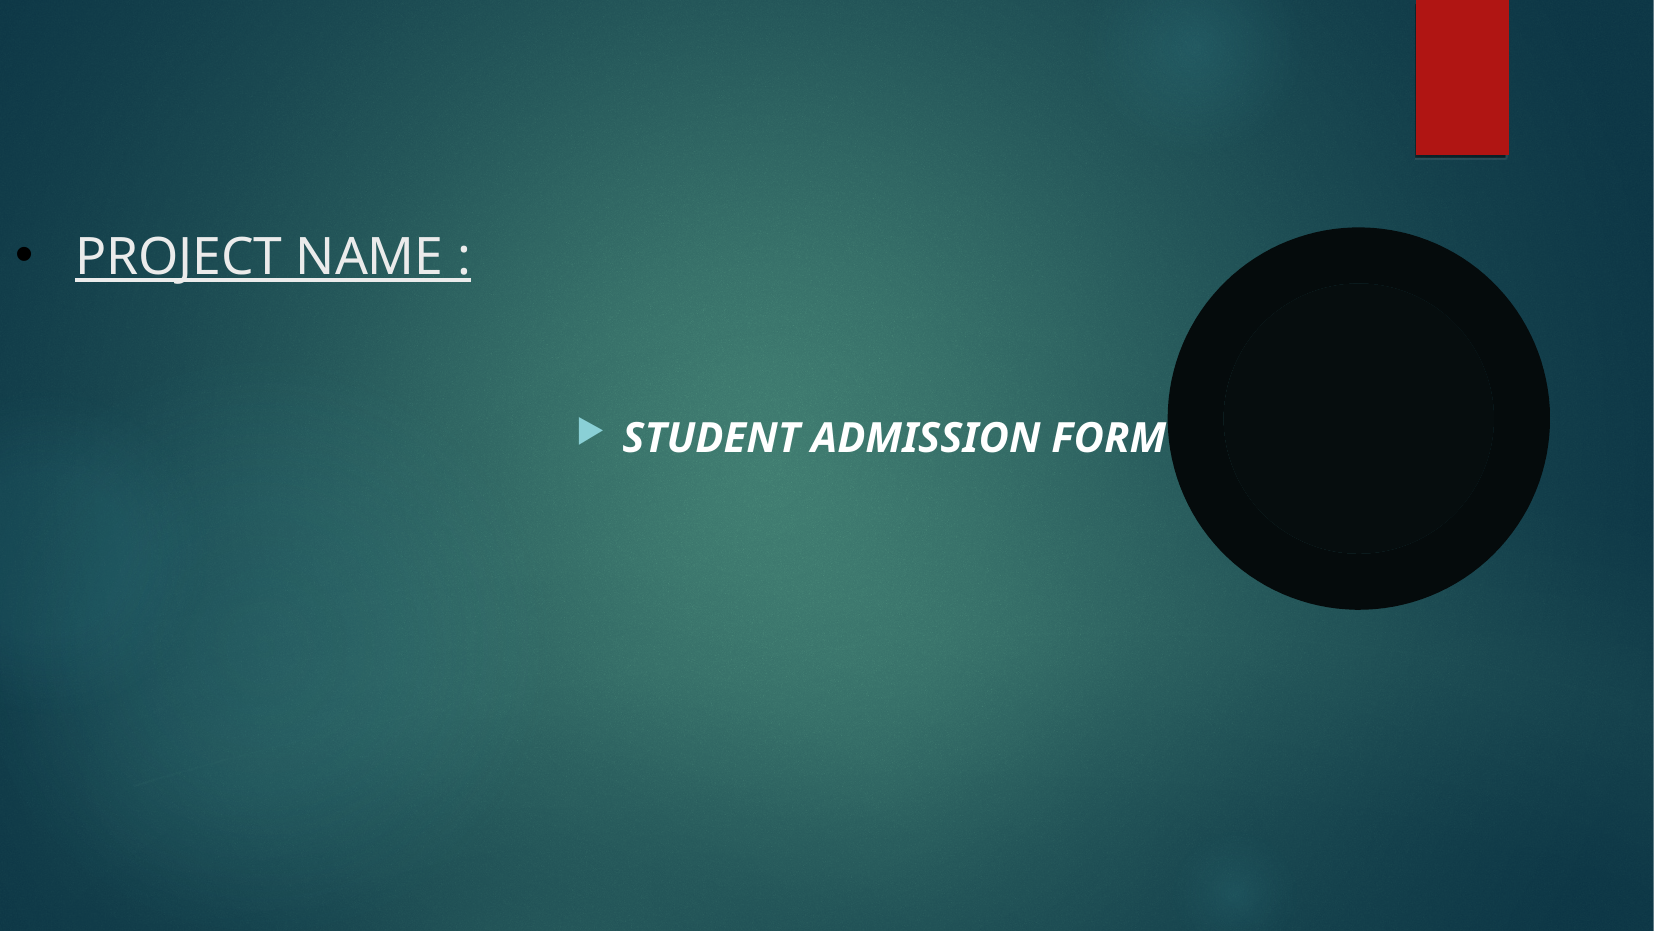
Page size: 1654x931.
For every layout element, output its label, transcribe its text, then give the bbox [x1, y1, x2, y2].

title PROJECT NAME : [0, 215, 1477, 292]
subtitle STUDENT ADMISSION FORM [133, 403, 1610, 469]
